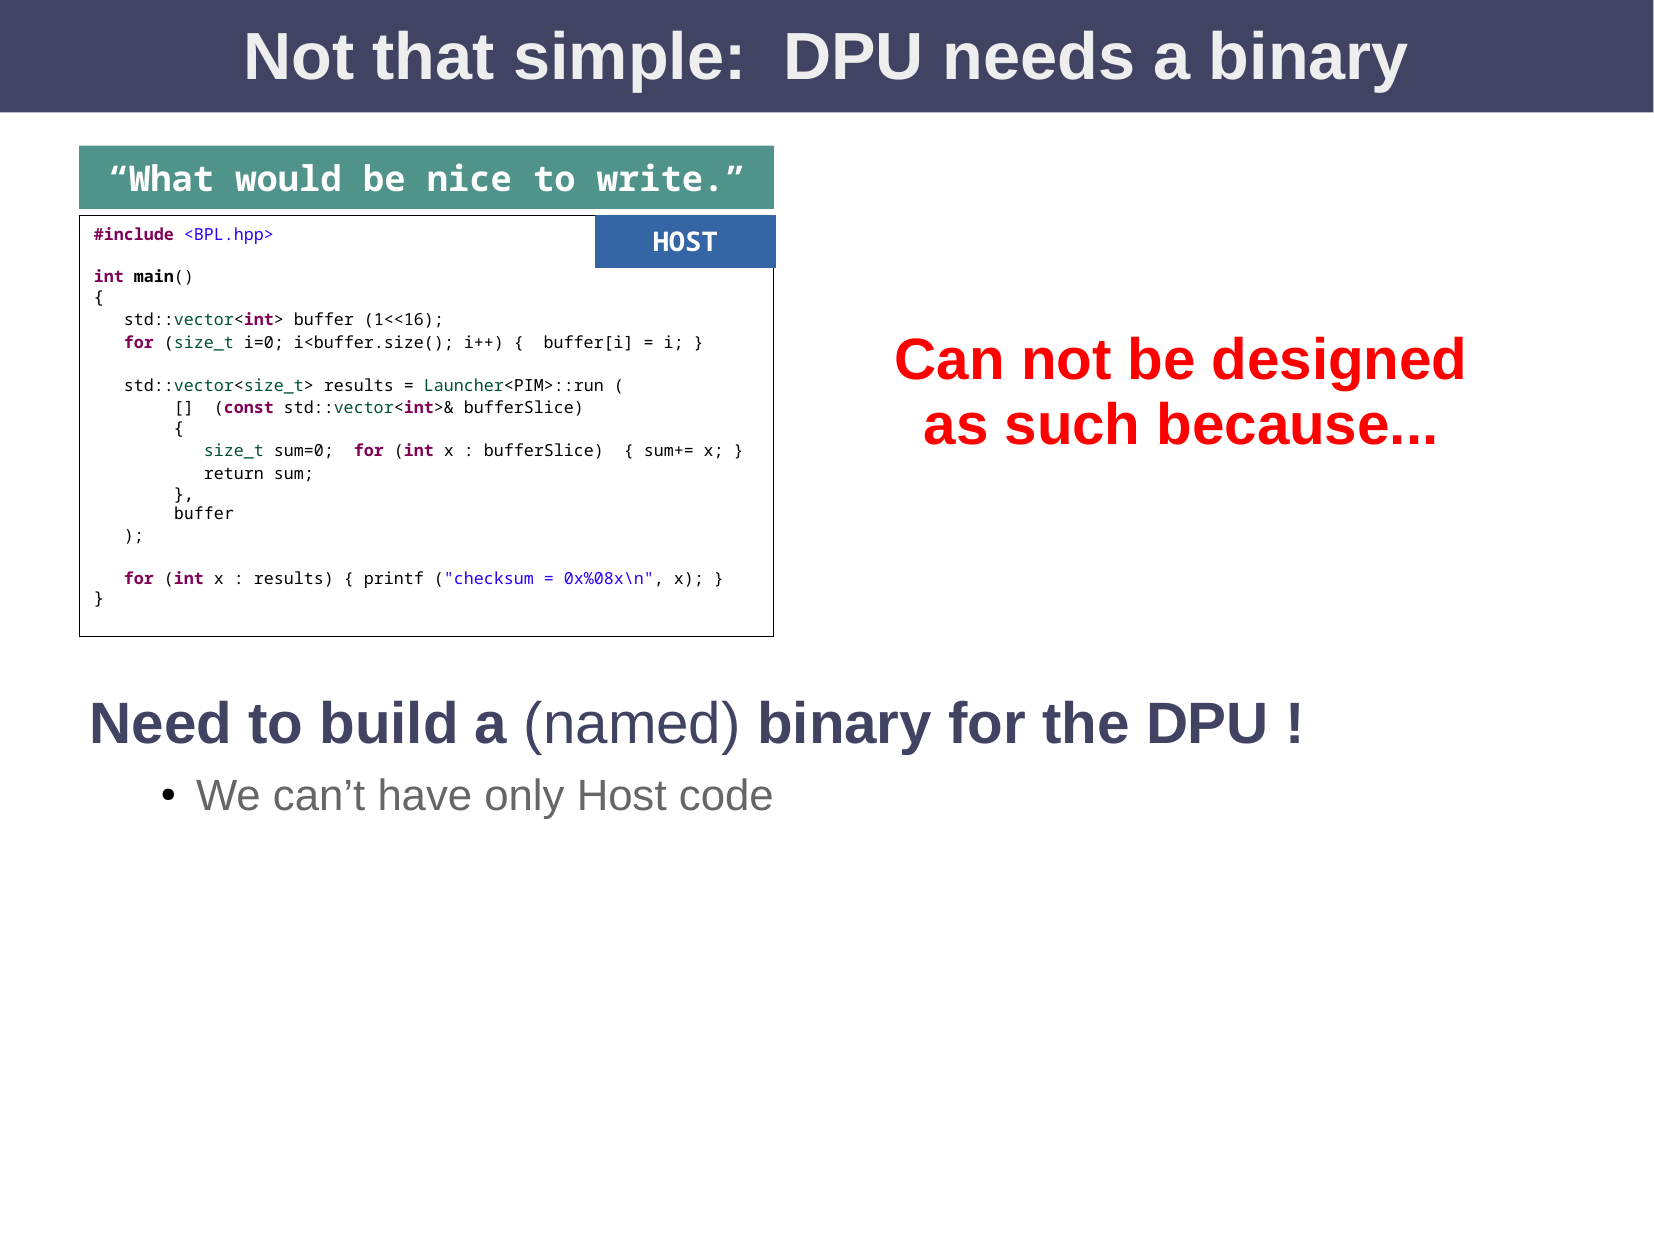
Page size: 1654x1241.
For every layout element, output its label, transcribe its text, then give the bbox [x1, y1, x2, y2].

text_box Need to build a (named) binary for the DPU ! We can’t have only Host code [75, 683, 1619, 1182]
text_box Can not be designed as such because... [825, 319, 1538, 465]
text_box #include <BPL.hpp> int main() { std::vector<int> buffer (1<<16); for (size_t i=0; i<buffer.size(); i++) { buffer[i] = i; } std::vector<size_t> results = Launcher<PIM>::run ( [] (const std::vector<int>& bufferSlice) { size_t sum=0; for (int x : bufferSlice) { sum+= x; } return sum; }, buffer ); for (int x : results) { printf ("checksum = 0x%08x\n", x); } } [79, 215, 774, 637]
text_box “What would be nice to write.” [79, 145, 774, 209]
text_box Not that simple: DPU needs a binary [0, 0, 1654, 113]
text_box HOST [595, 215, 776, 268]
